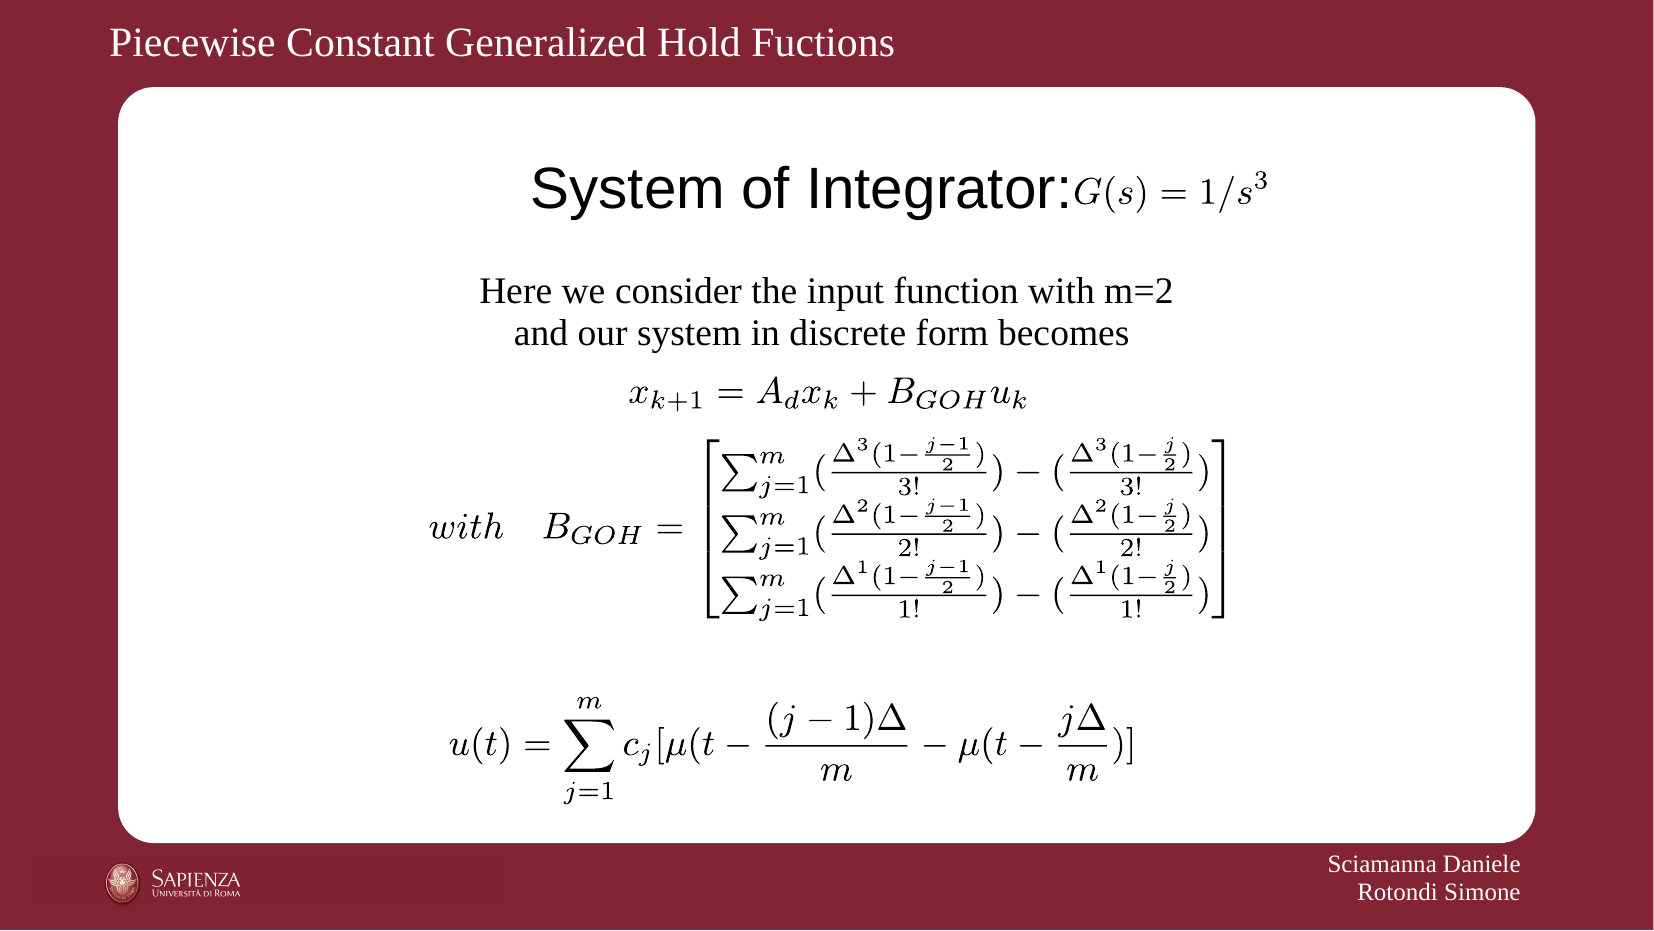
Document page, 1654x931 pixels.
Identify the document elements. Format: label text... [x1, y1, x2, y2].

text_box Here we consider the input function with m=2 and our system in discrete form becomes [437, 262, 1217, 402]
text_box Piecewise Constant Generalized Hold Fuctions [94, 11, 1342, 92]
text_box Sciamanna Daniele Rotondi Simone [933, 843, 1536, 914]
title System of Integrator: [162, 110, 1441, 266]
text_box [118, 87, 1536, 844]
picture [29, 850, 508, 910]
